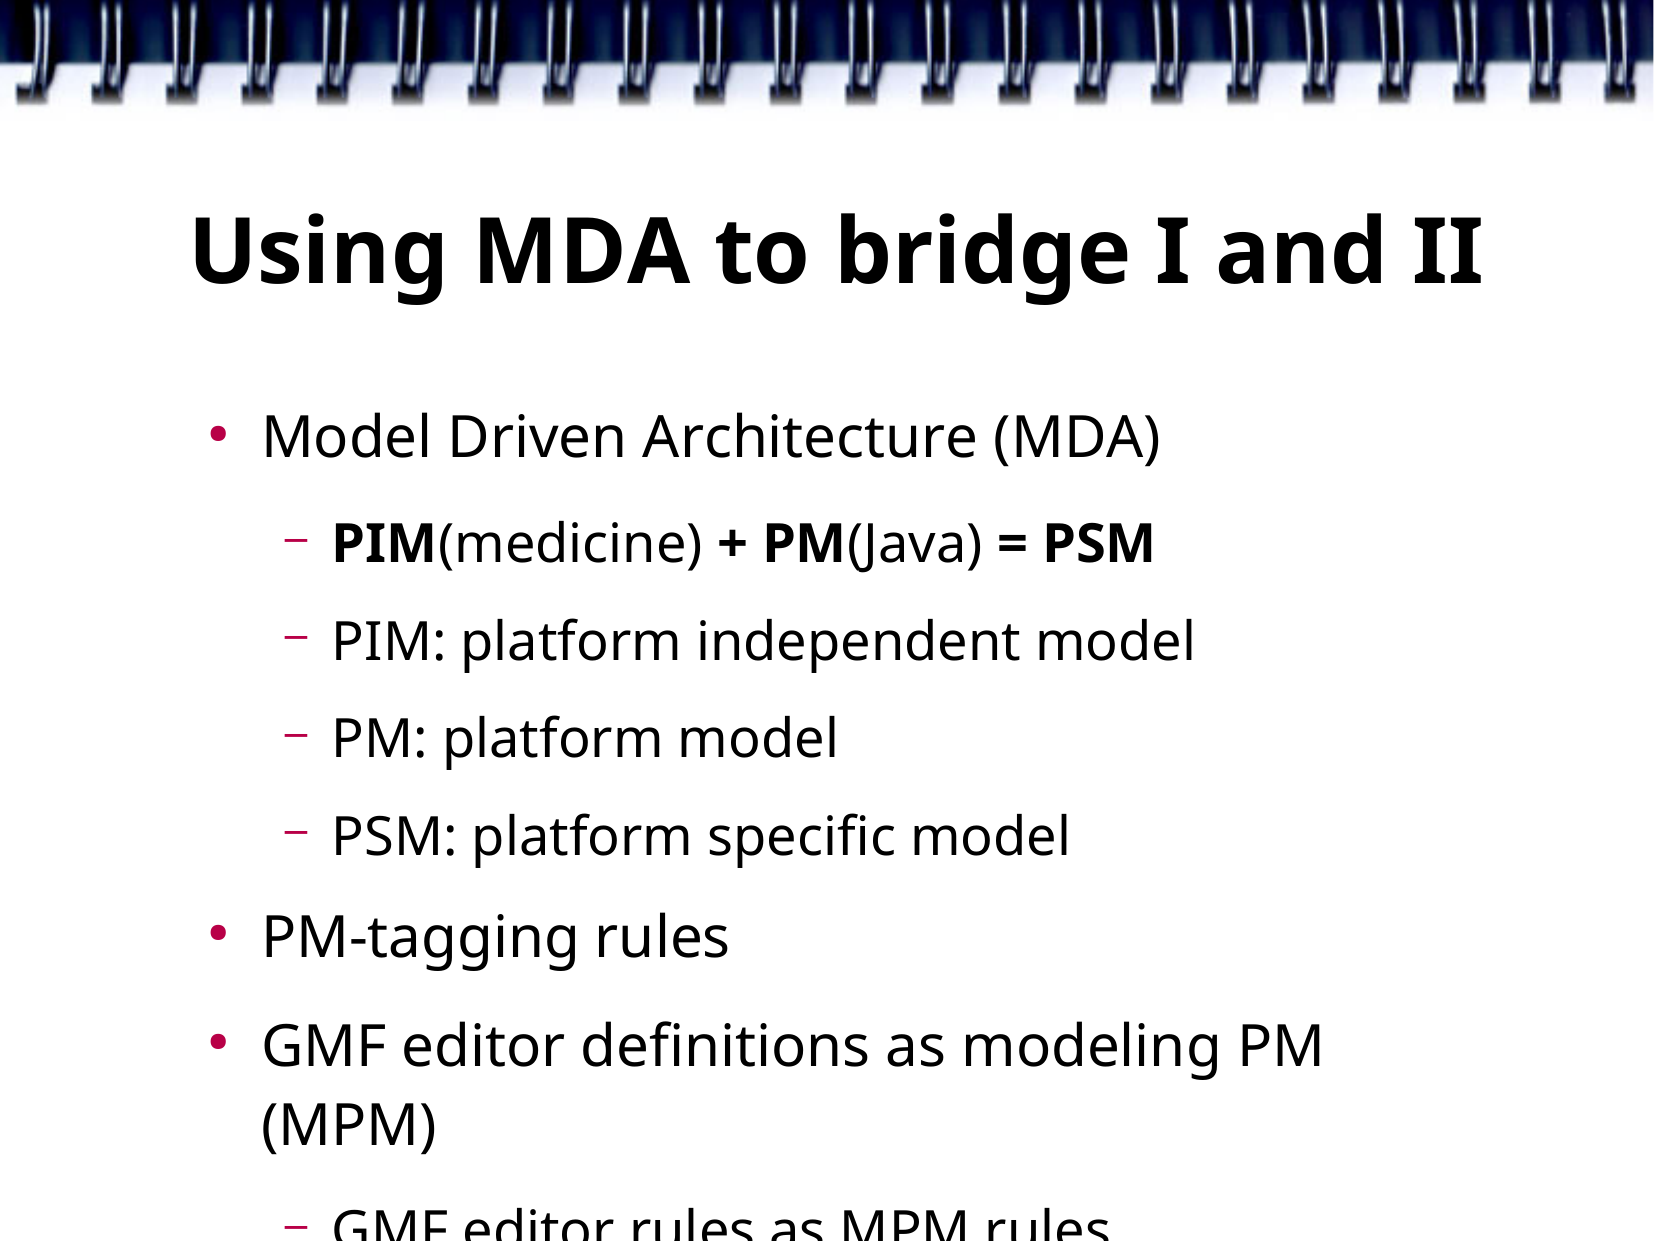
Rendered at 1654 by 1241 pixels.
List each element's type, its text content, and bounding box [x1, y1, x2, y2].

title Using MDA to bridge I and II [139, 144, 1535, 352]
picture [0, 0, 1654, 121]
list Model Driven Architecture (MDA) PIM(medicine) + PM(Java) = PSM PIM: platform independent model PM: platform model PSM: platform specific model PM-tagging rules GMF editor definitions as modeling PM (MPM) GMF editor rules as MPM rules [190, 395, 1506, 1176]
